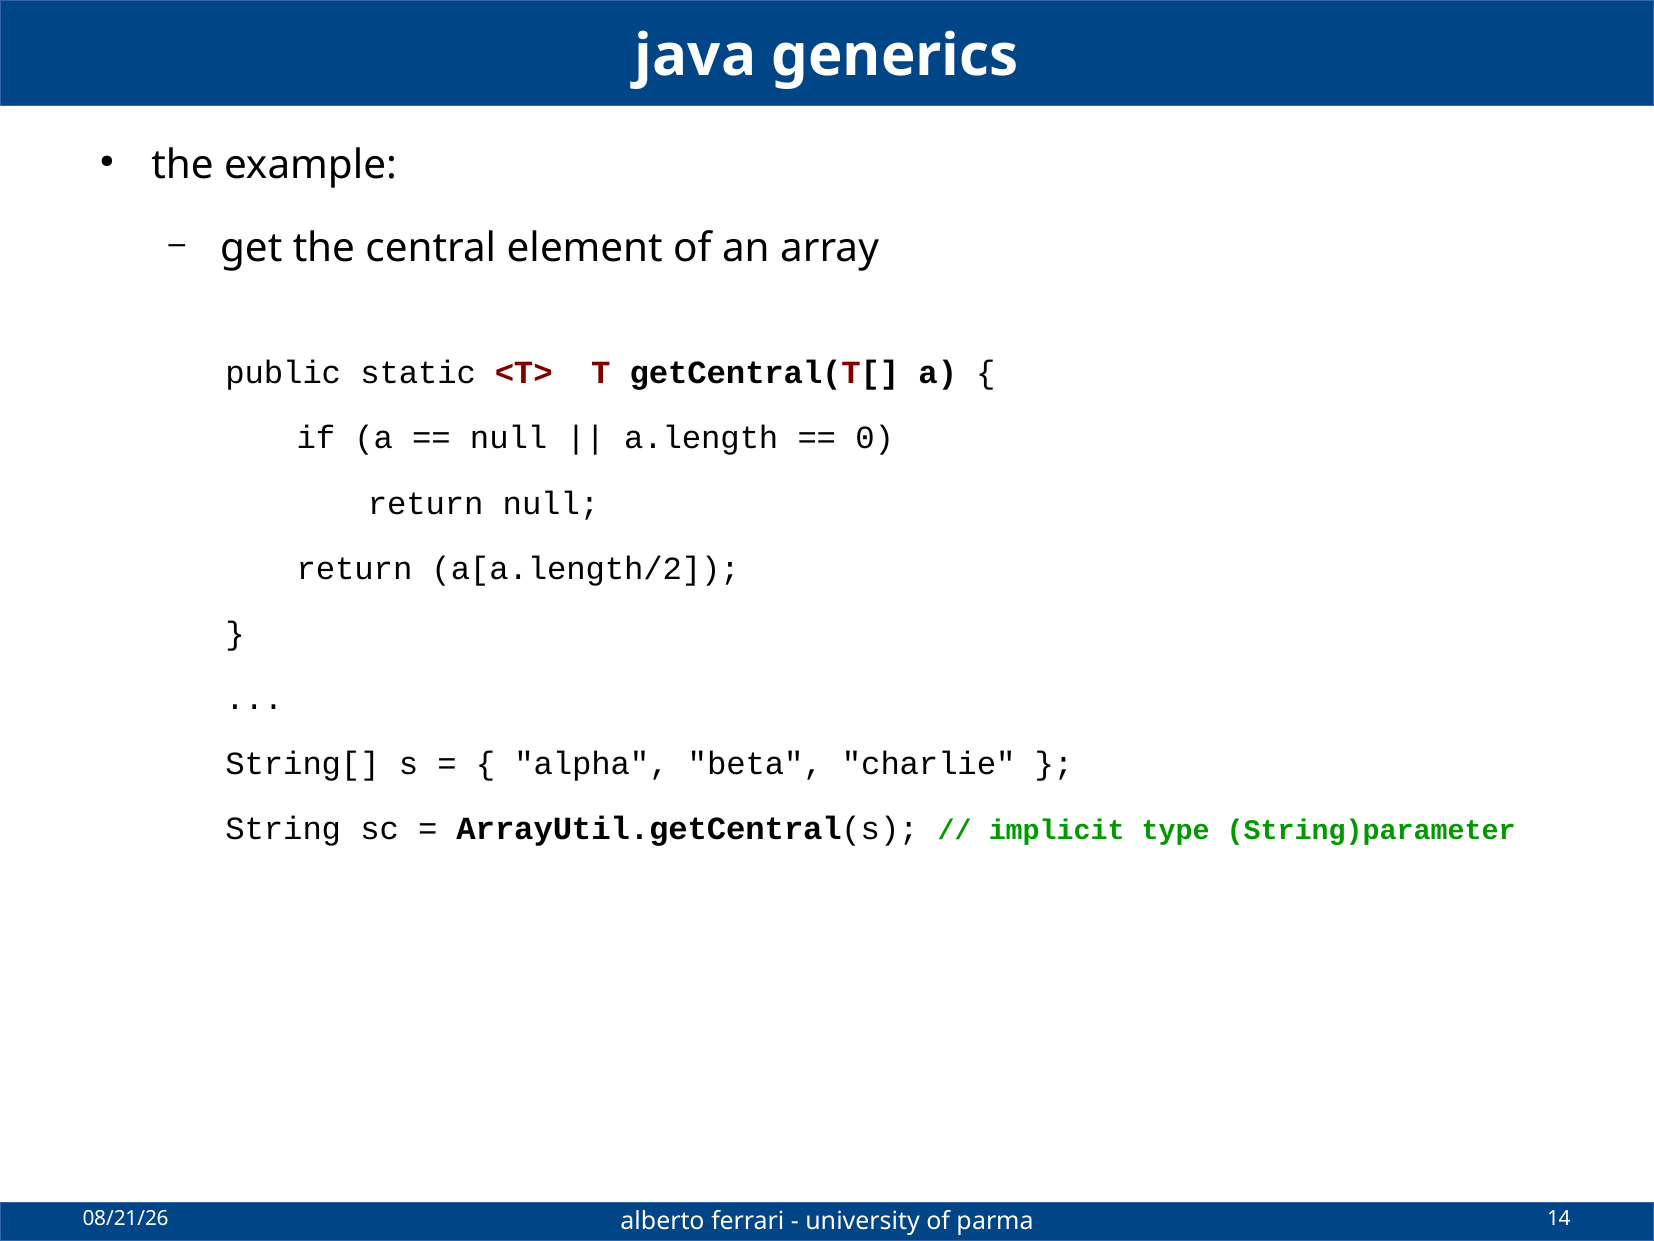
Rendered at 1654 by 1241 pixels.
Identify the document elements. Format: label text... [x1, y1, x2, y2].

list the example: get the central element of an array public static <T> T getCentral(T[] a) { if (a == null || a.length == 0) return null; return (a[a.length/2]); } ... String[] s = { "alpha", "beta", "charlie" }; String sc = ArrayUtil.getCentral(s); // implicit type (String)parameter [82, 135, 1571, 855]
title java generics [0, 0, 1654, 106]
